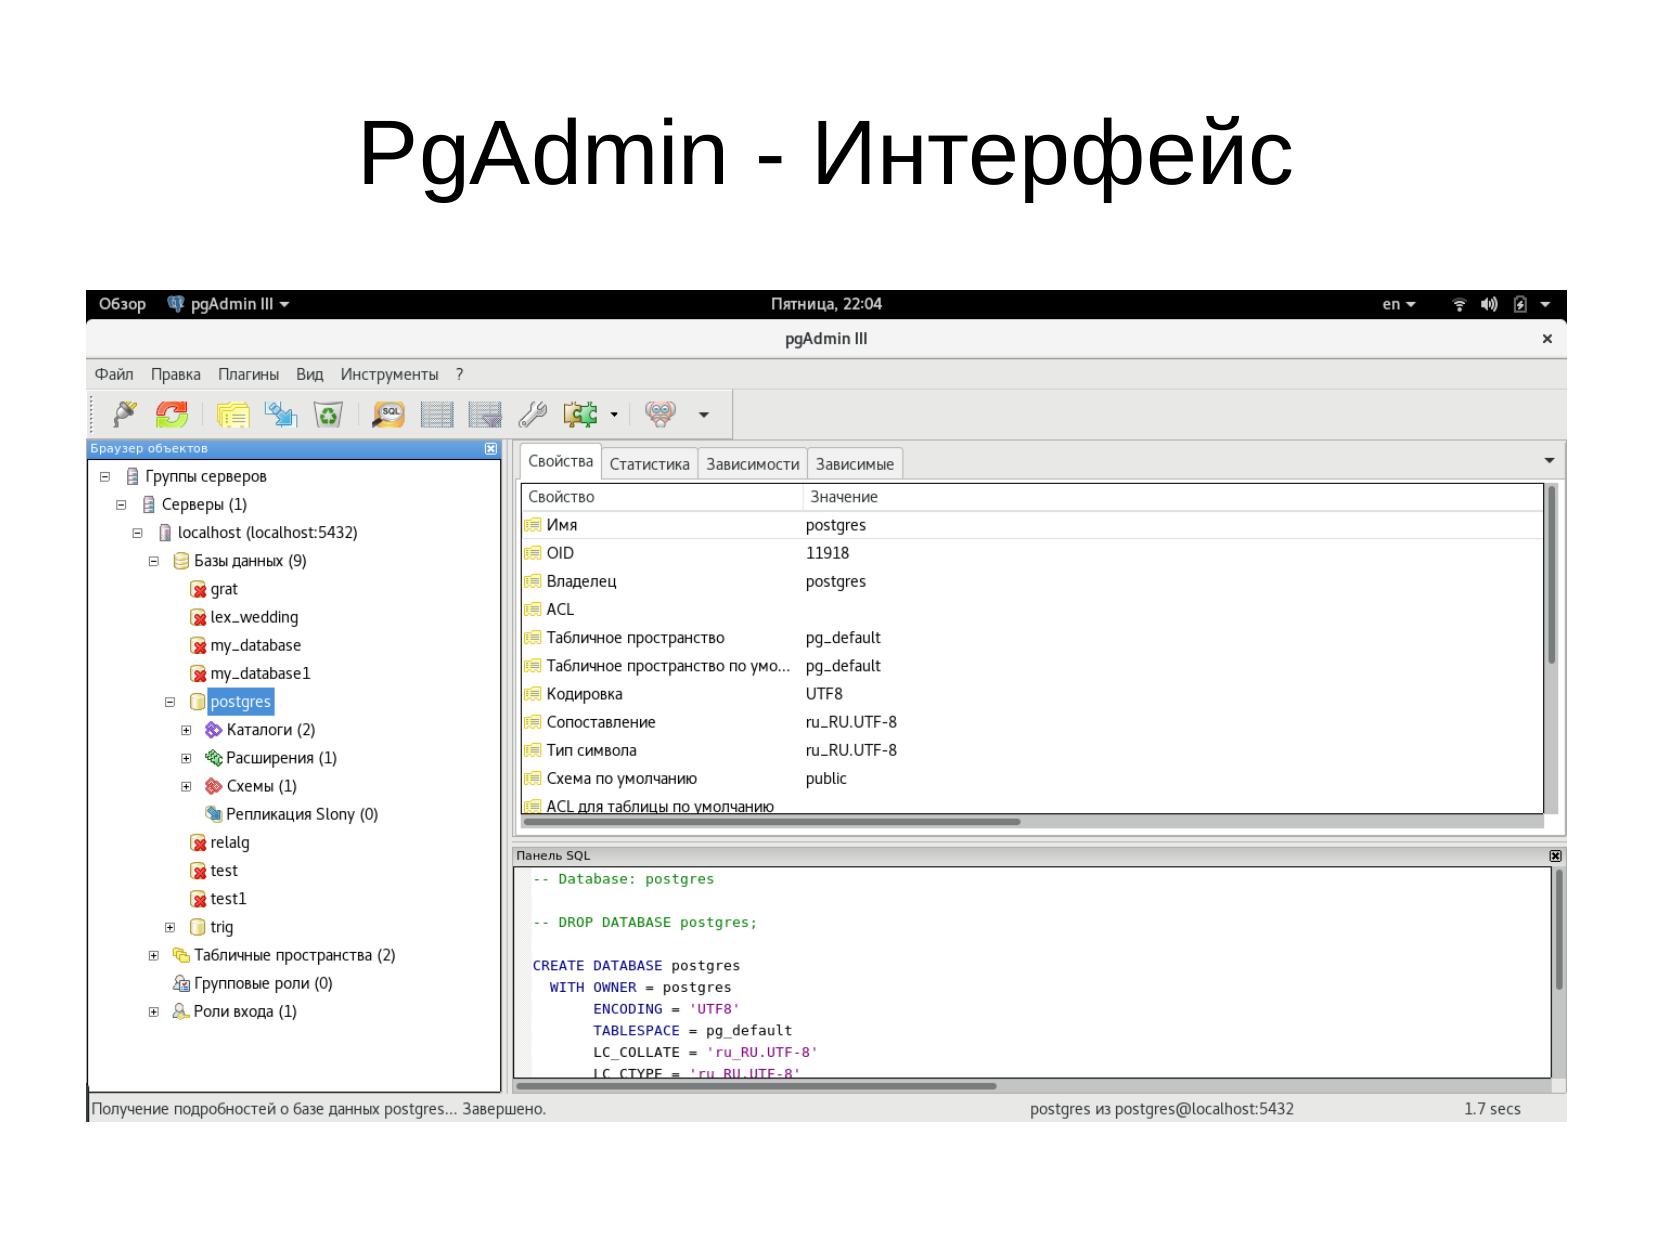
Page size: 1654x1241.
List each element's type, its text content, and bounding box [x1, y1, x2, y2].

title PgAdmin - Интерфейс [82, 49, 1571, 257]
picture [86, 290, 1567, 1123]
